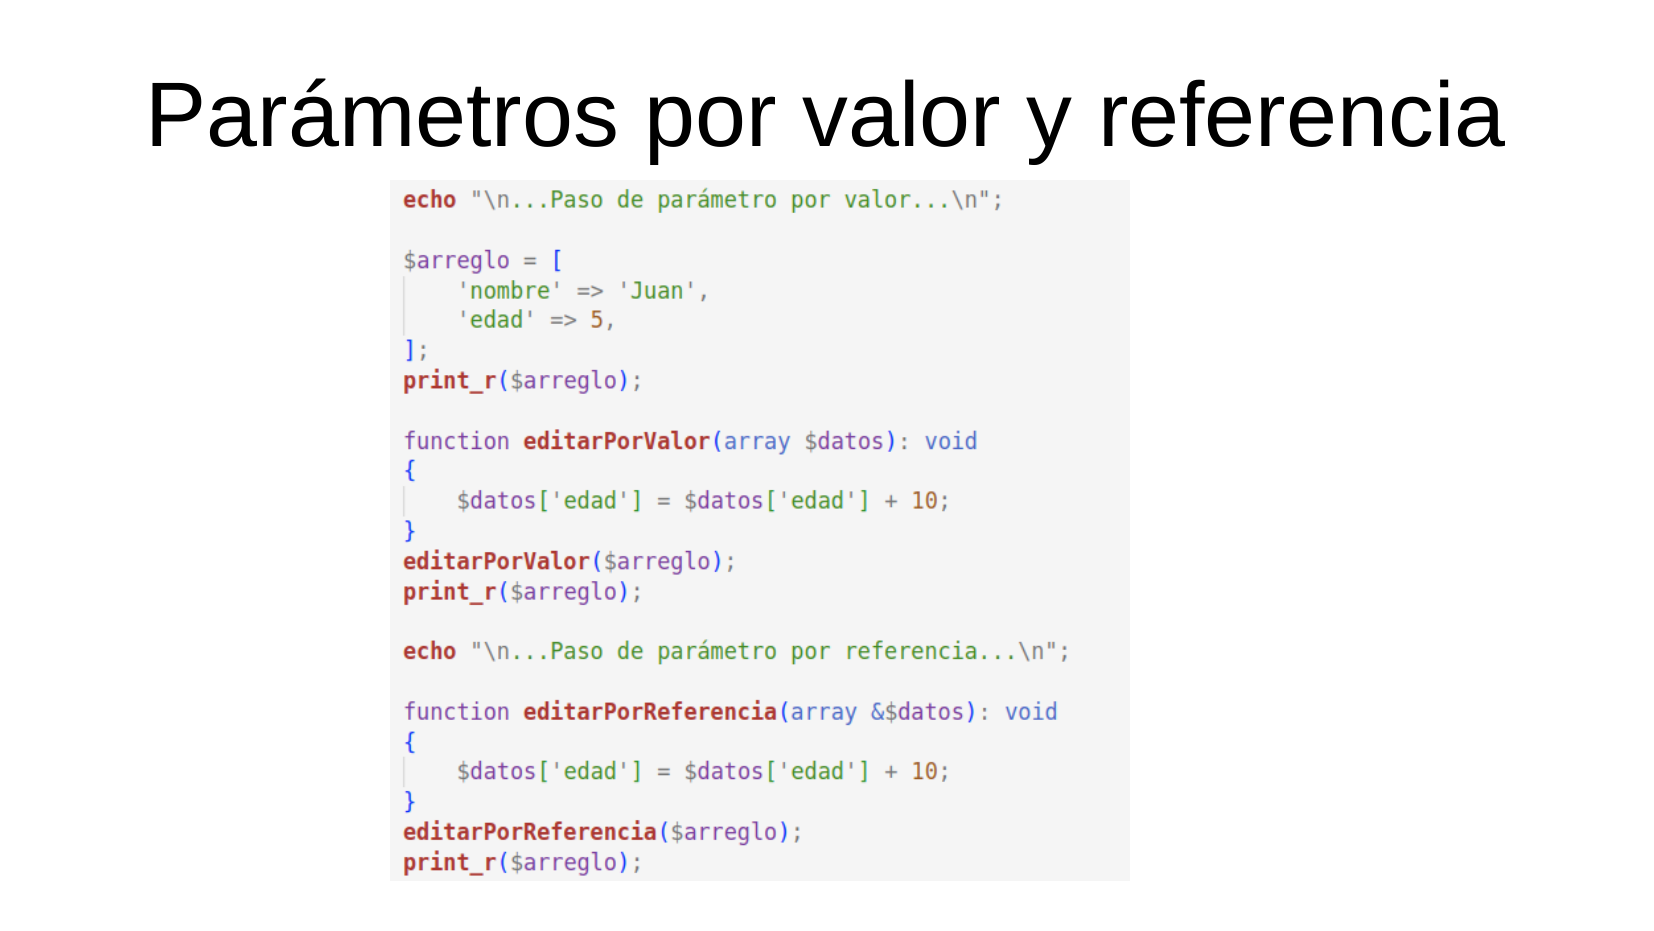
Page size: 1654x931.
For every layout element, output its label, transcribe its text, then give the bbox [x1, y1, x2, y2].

title Parámetros por valor y referencia [82, 37, 1571, 193]
picture [390, 180, 1130, 881]
